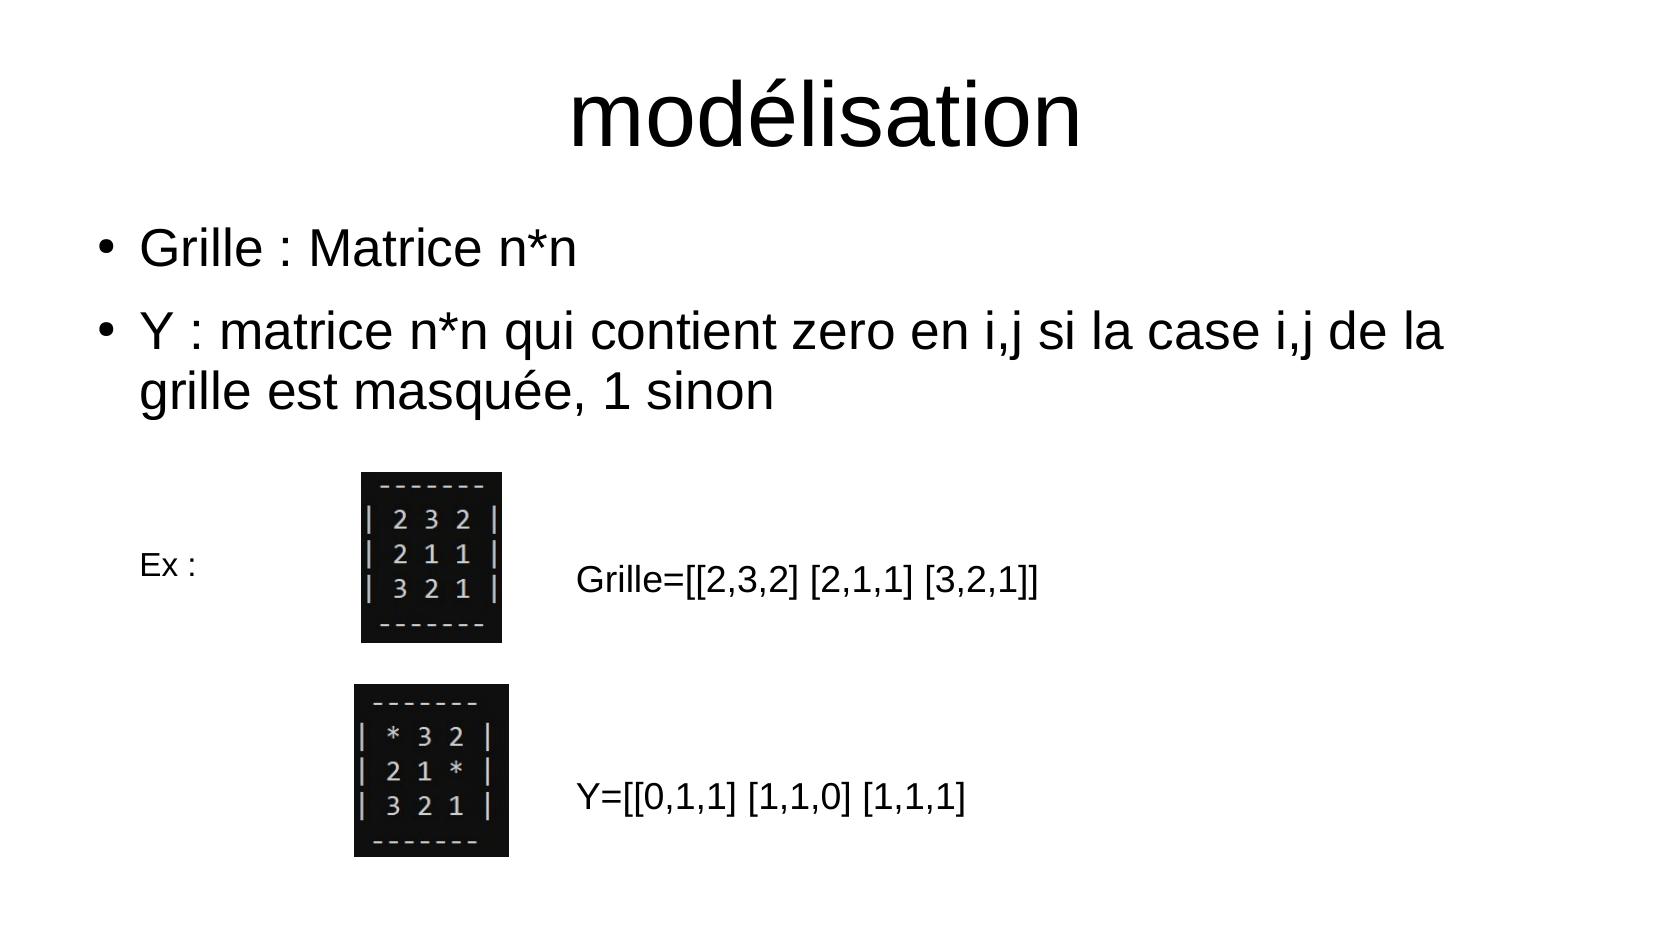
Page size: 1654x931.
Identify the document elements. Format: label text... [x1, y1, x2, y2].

picture [361, 472, 502, 643]
picture [354, 684, 509, 857]
title modélisation [82, 37, 1571, 193]
list Grille : Matrice n*n Y : matrice n*n qui contient zero en i,j si la case i,j de la grille est masquée, 1 sinon Ex : [82, 217, 1571, 591]
text_box Y=[[0,1,1] [1,1,0] [1,1,1] [561, 767, 1063, 867]
text_box Grille=[[2,3,2] [2,1,1] [3,2,1]] [561, 550, 1211, 650]
